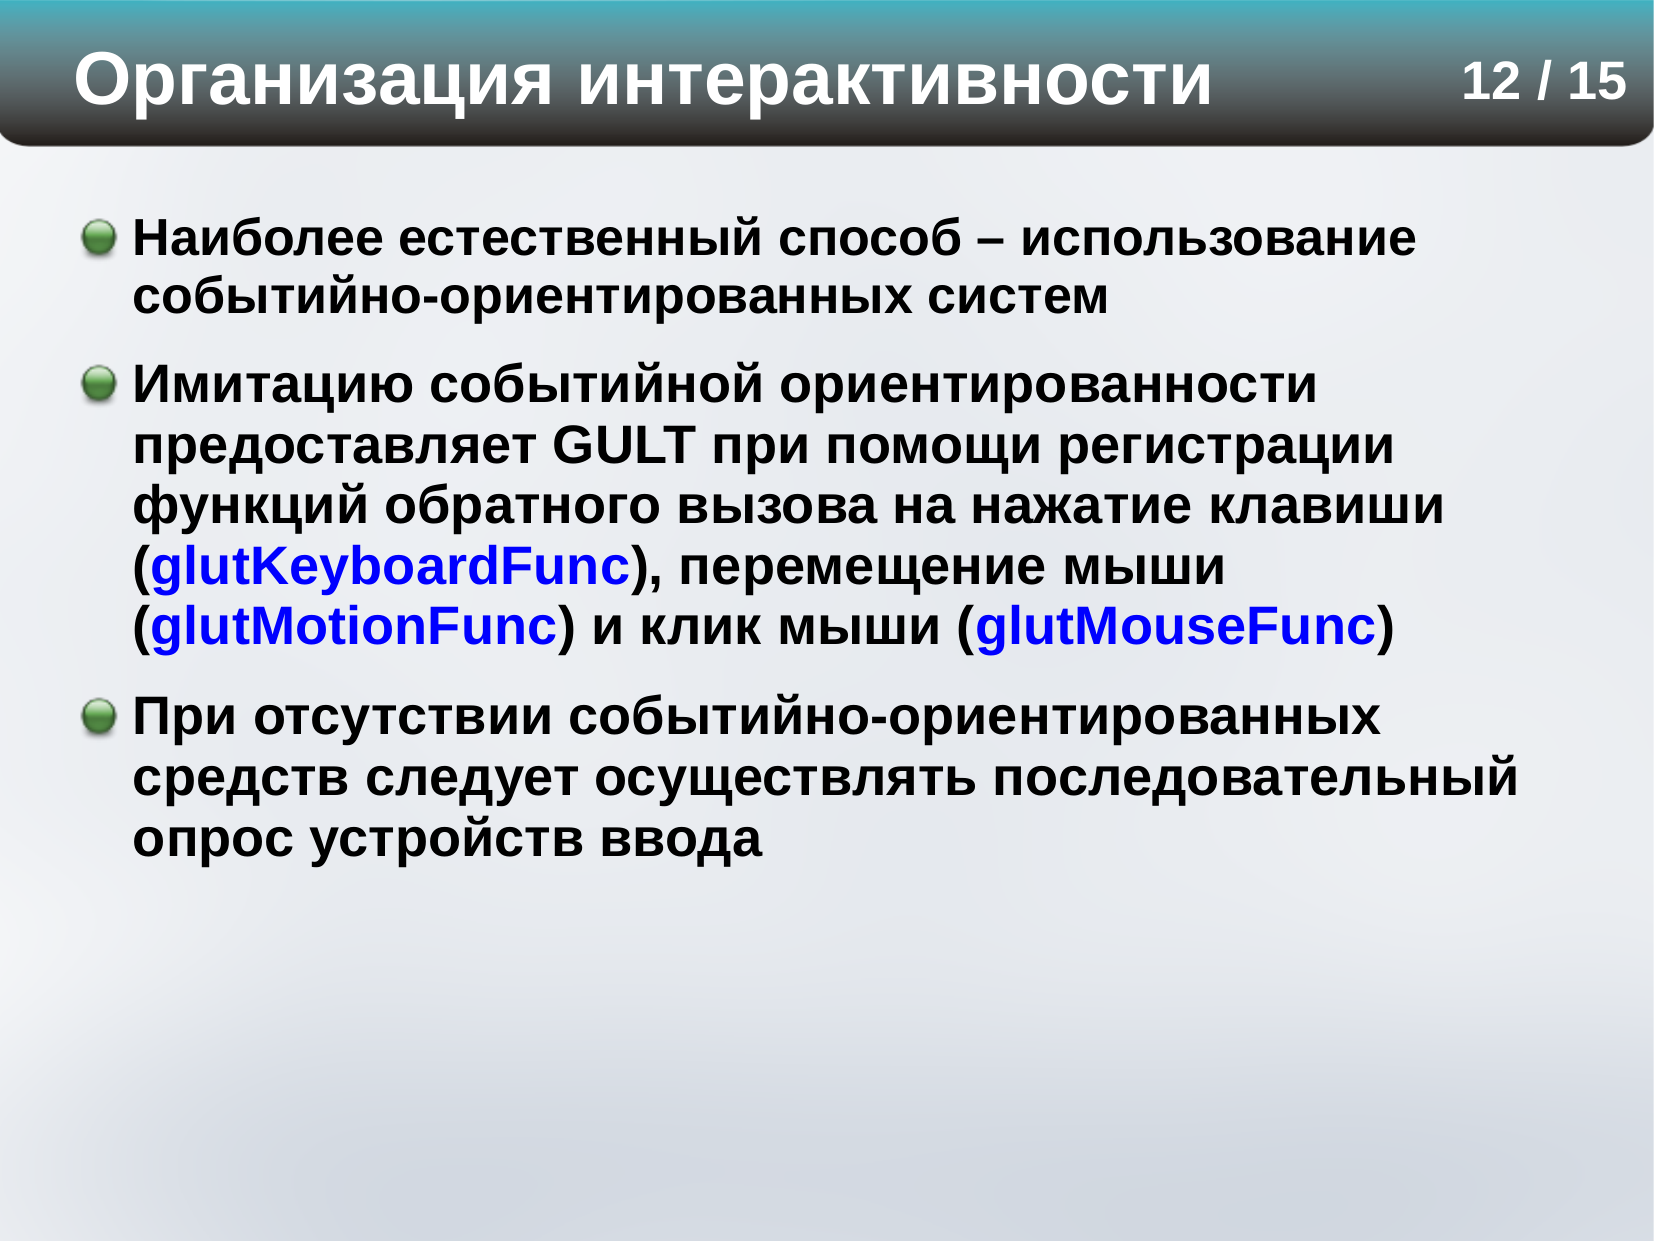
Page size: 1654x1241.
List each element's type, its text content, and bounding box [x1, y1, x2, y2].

text_box Наиболее естественный способ – использование событийно-ориентированных систем Имитацию событийной ориентированности предоставляет GULT при помощи регистрации функций обратного вызова на нажатие клавиши (glutKeyboardFunc), перемещение мыши (glutMotionFunc) и клик мыши (glutMouseFunc) При отсутствии событийно-ориентированных средств следует осуществлять последовательный опрос устройств ввода [59, 200, 1625, 1063]
text_box Организация интерактивности [59, 29, 1300, 129]
picture [0, 0, 1654, 1241]
text_box <номер> / 15 [1446, 42, 1654, 179]
